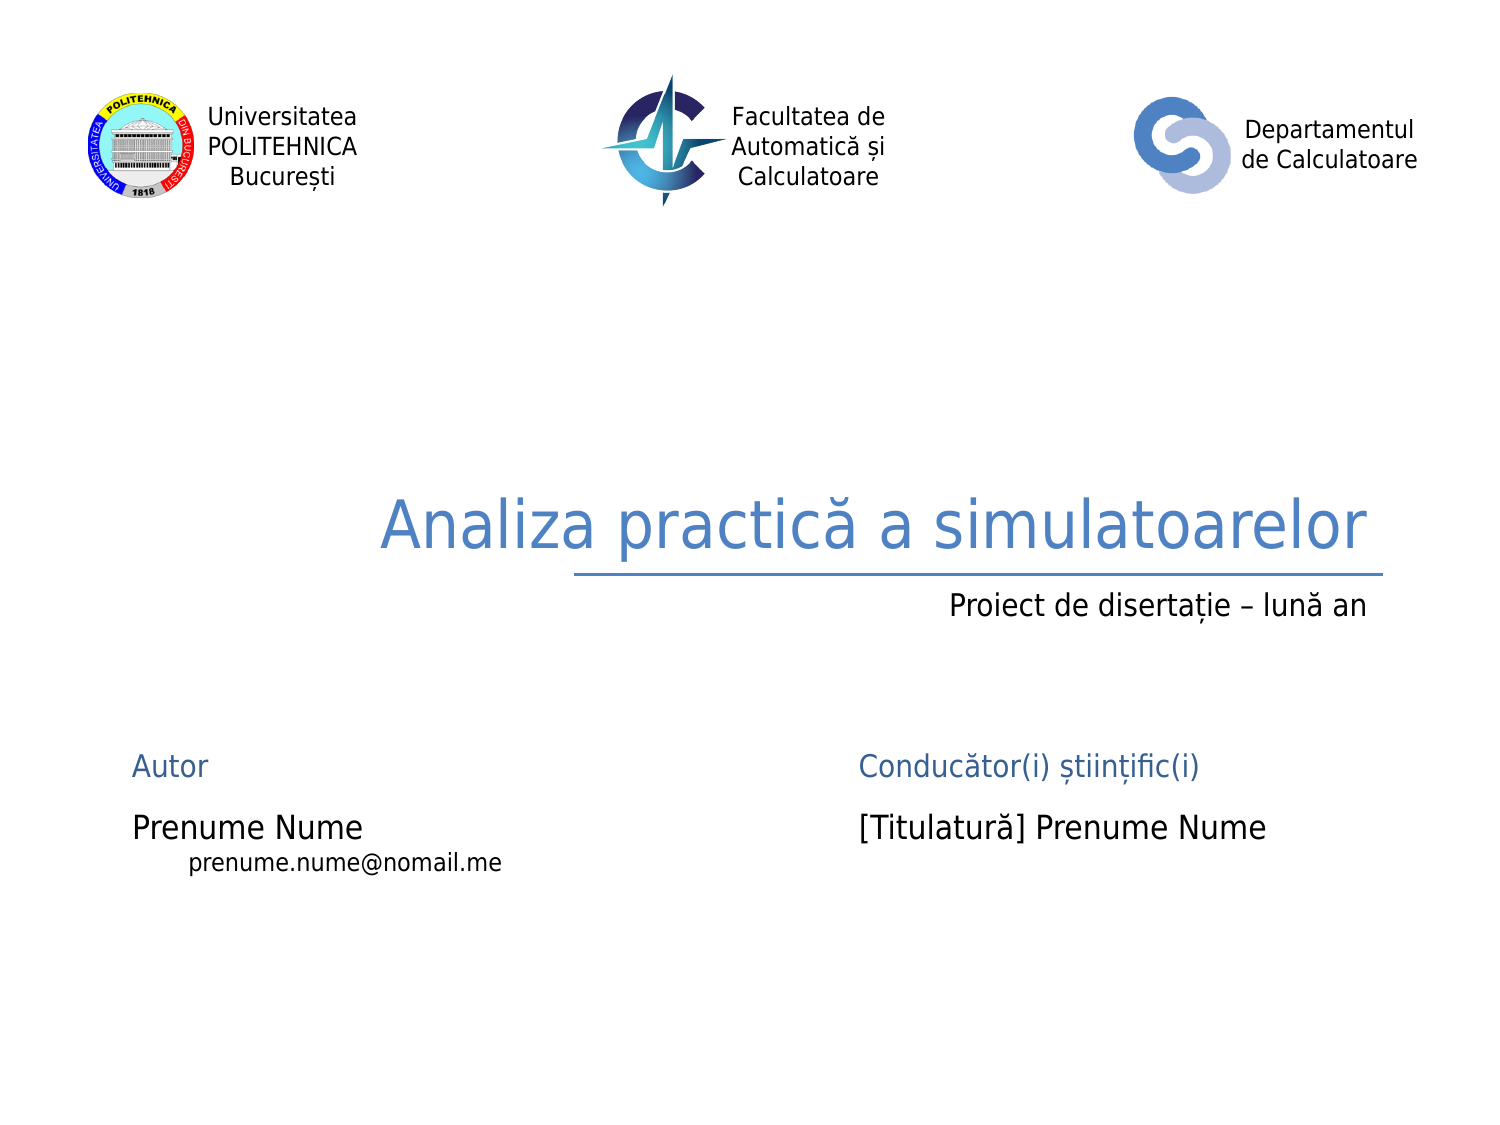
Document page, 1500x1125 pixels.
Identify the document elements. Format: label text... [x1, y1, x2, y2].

list [Titulatură] Prenume Nume [843, 798, 1418, 860]
picture [1130, 94, 1236, 197]
picture [87, 92, 194, 198]
list Proiect de disertație – lună an [620, 574, 1383, 633]
title Analiza practică a simulatoarelor [107, 328, 1383, 570]
list Prenume Nume prenume.nume@nomail.me [117, 798, 692, 985]
picture [601, 74, 727, 207]
